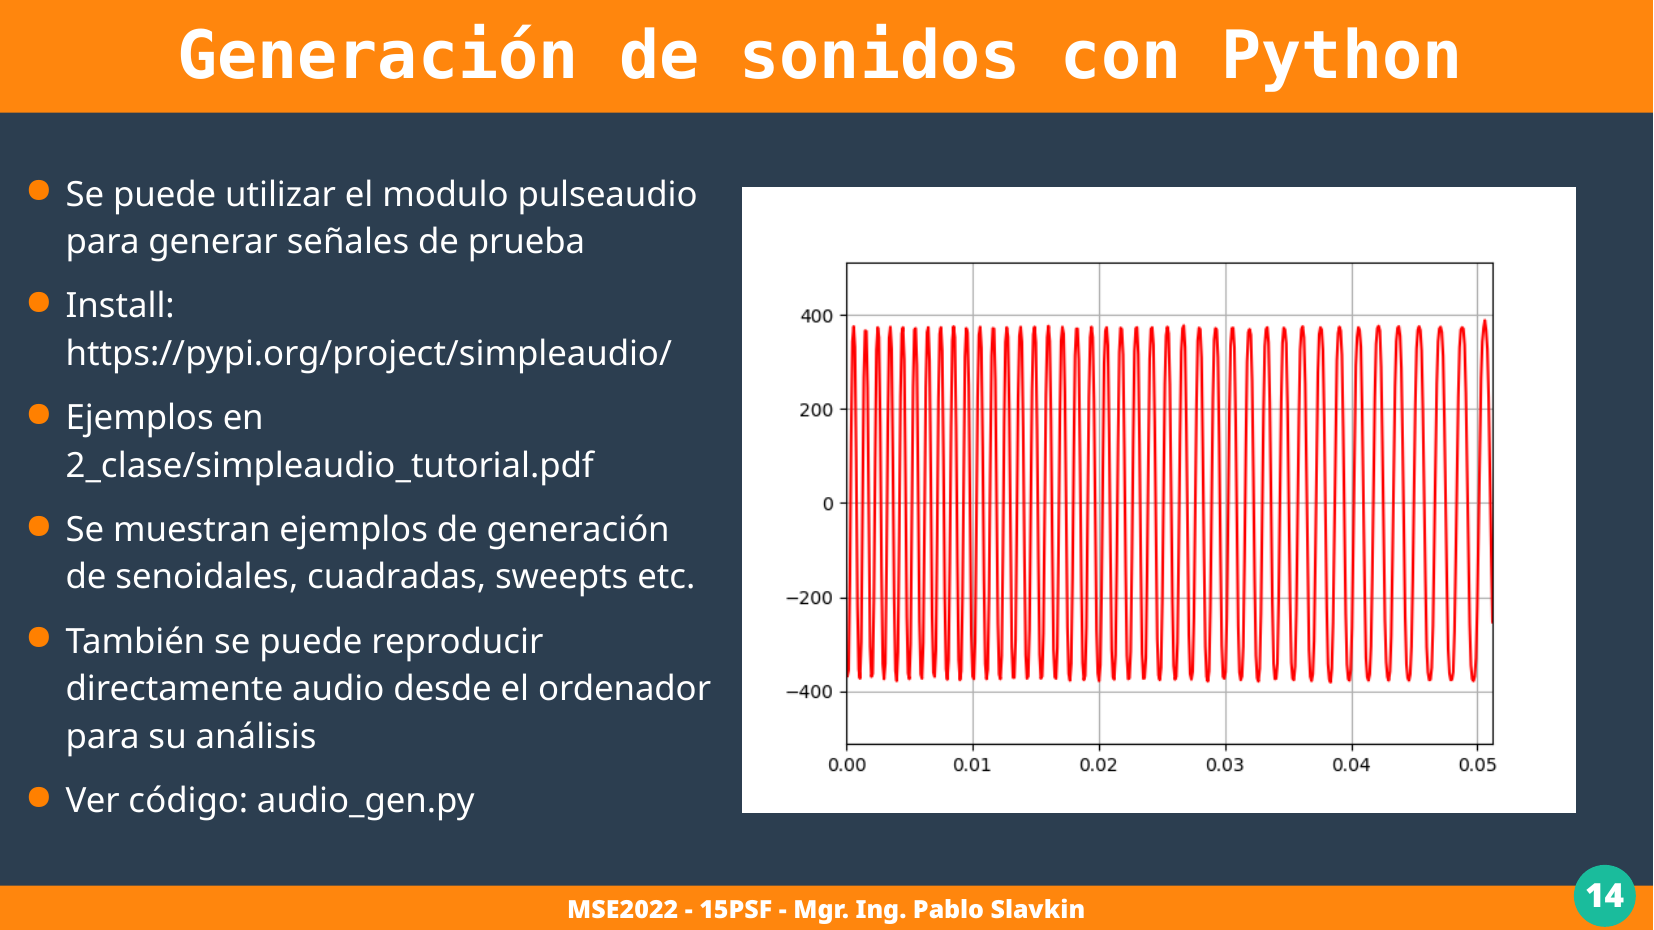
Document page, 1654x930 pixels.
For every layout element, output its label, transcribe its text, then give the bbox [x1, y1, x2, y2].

picture [742, 187, 1576, 813]
title Generación de sonidos con Python [177, 16, 1528, 113]
list Se puede utilizar el modulo pulseaudio para generar señales de prueba Install:https://pypi.org/project/simpleaudio/ Ejemplos en 2_clase/simpleaudio_tutorial.pdf Se muestran ejemplos de generación de senoidales, cuadradas, sweepts etc. También se puede reproducir directamente audio desde el ordenador para su análisis Ver código: audio_gen.py [11, 168, 713, 826]
